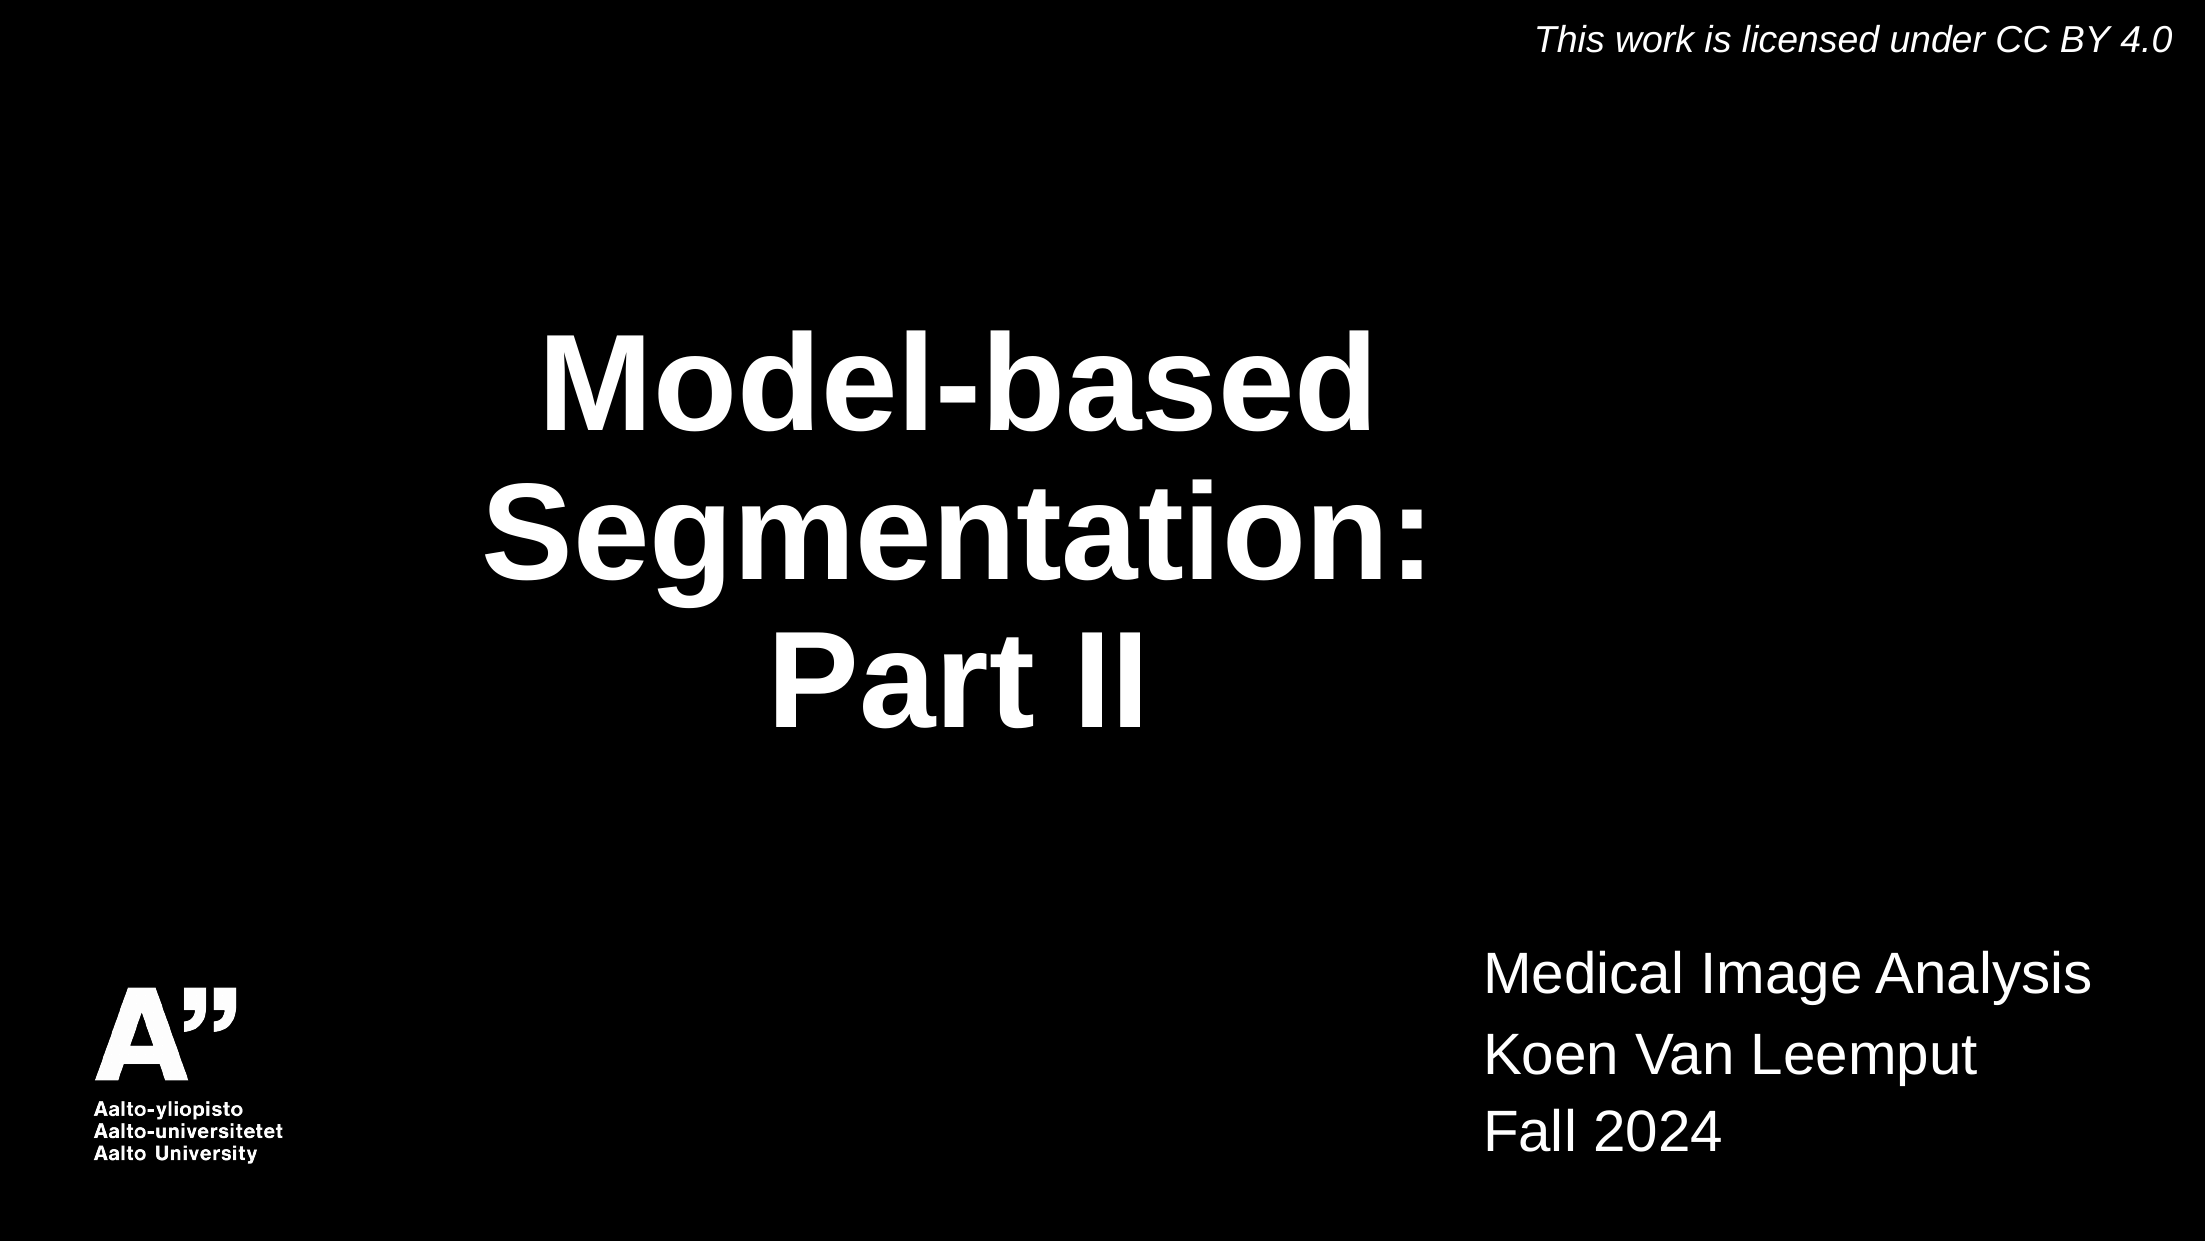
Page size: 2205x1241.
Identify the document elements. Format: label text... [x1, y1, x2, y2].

picture [0, 894, 376, 1241]
list Koen Van Leemput [1468, 1016, 2205, 1065]
text_box This work is licensed under CC BY 4.0 [1518, 0, 2199, 95]
list Medical Image Analysis [1468, 935, 2205, 984]
list Fall 2024 [1468, 1094, 2205, 1143]
list Model-based Segmentation: Part II [307, 655, 1611, 765]
